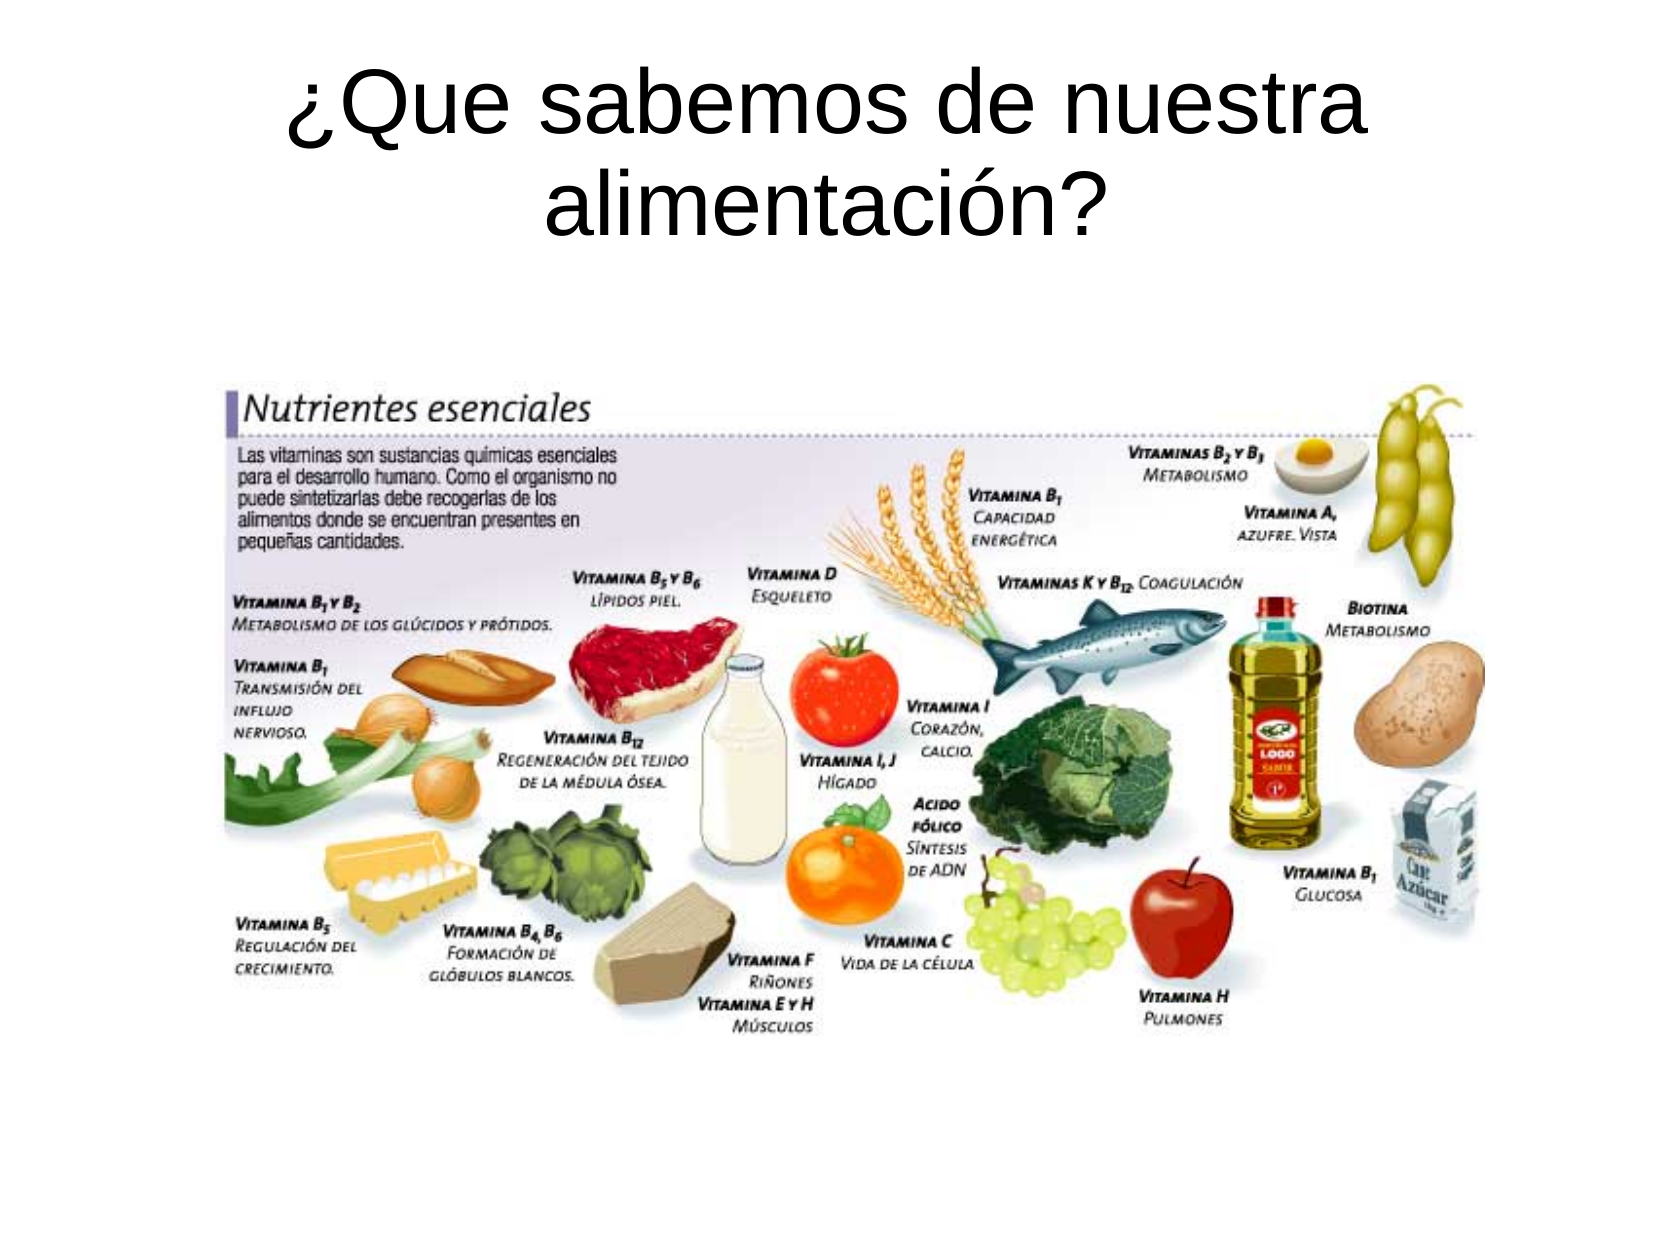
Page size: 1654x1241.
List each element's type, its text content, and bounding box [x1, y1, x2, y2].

picture [186, 381, 1485, 1040]
title ¿Que sabemos de nuestra alimentación? [82, 49, 1571, 257]
